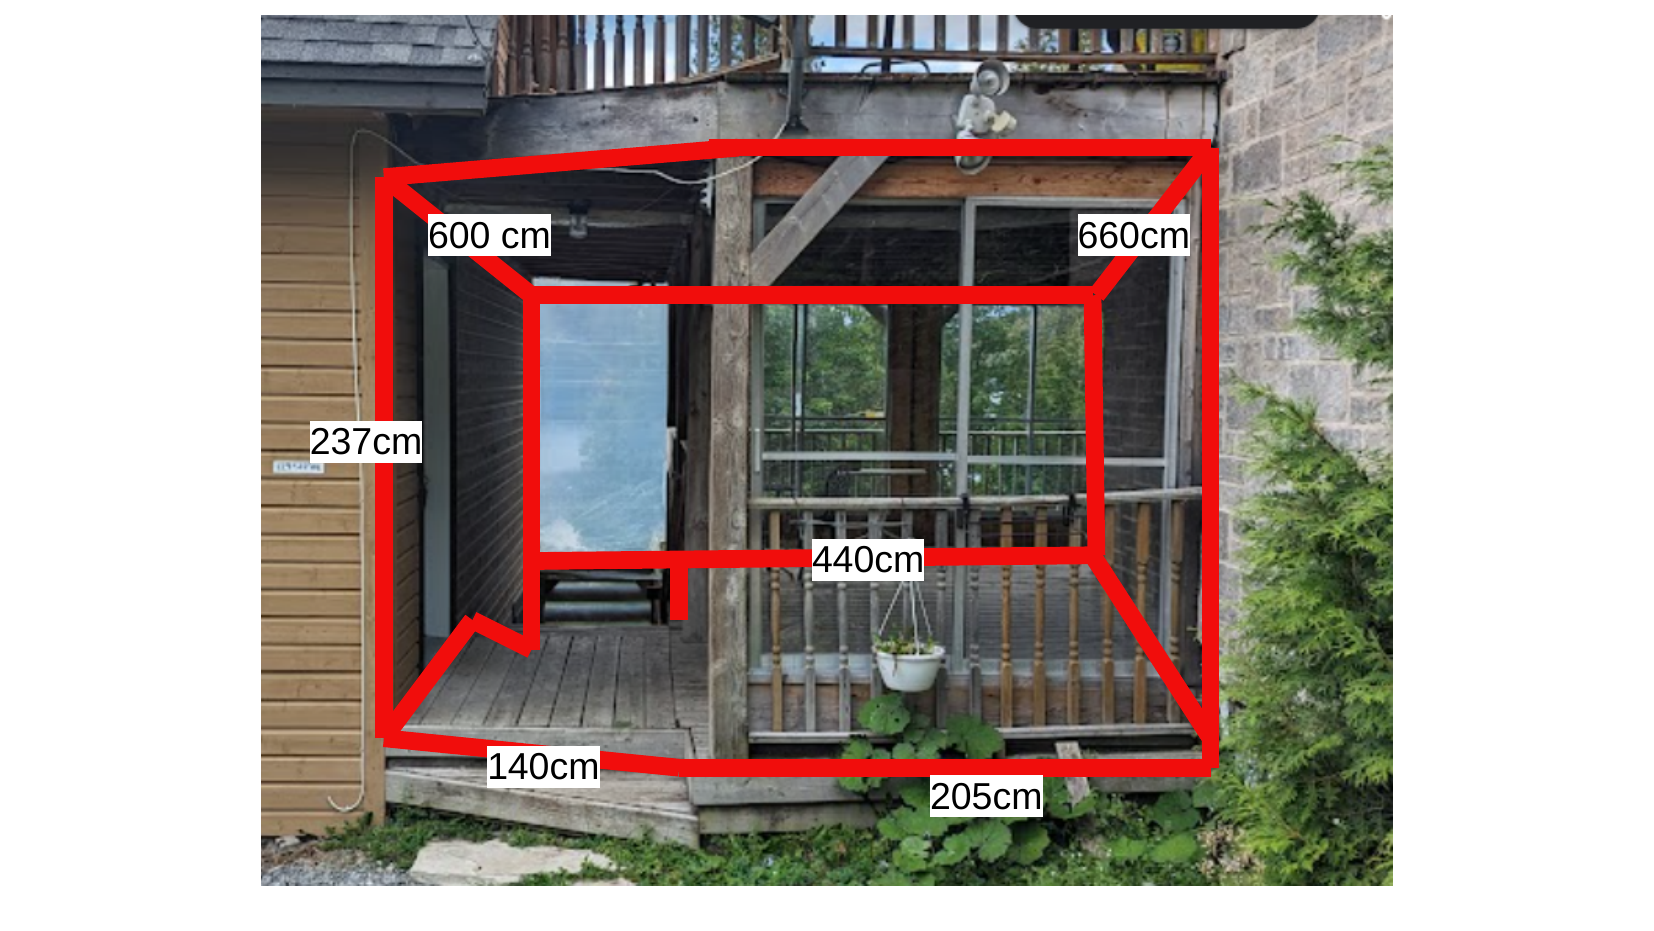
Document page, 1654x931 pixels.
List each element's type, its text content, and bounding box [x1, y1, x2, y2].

text_box 140cm [472, 738, 650, 798]
text_box 205cm [915, 767, 1093, 827]
text_box 660cm [1062, 206, 1241, 266]
text_box 600 cm [413, 206, 591, 266]
text_box 440cm [797, 531, 975, 591]
picture [261, 15, 1393, 886]
text_box 237cm [295, 413, 473, 473]
